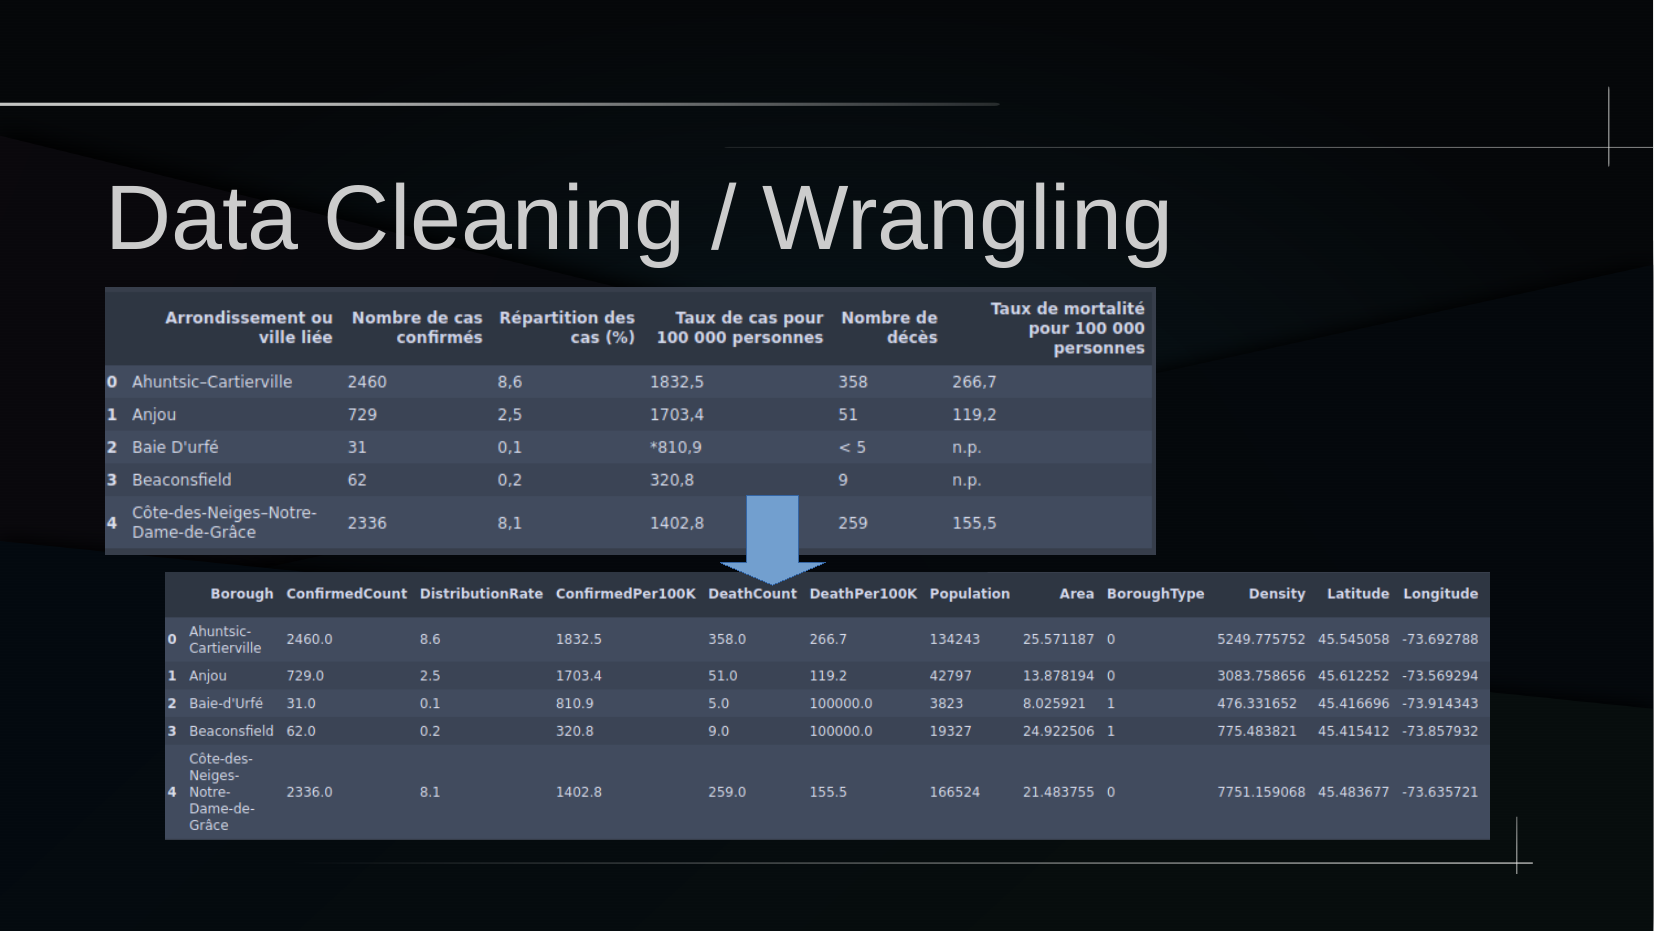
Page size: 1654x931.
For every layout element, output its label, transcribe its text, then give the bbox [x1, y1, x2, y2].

title Data Cleaning / Wrangling [105, 165, 1606, 272]
text_box [720, 495, 826, 586]
picture [0, 0, 1654, 931]
